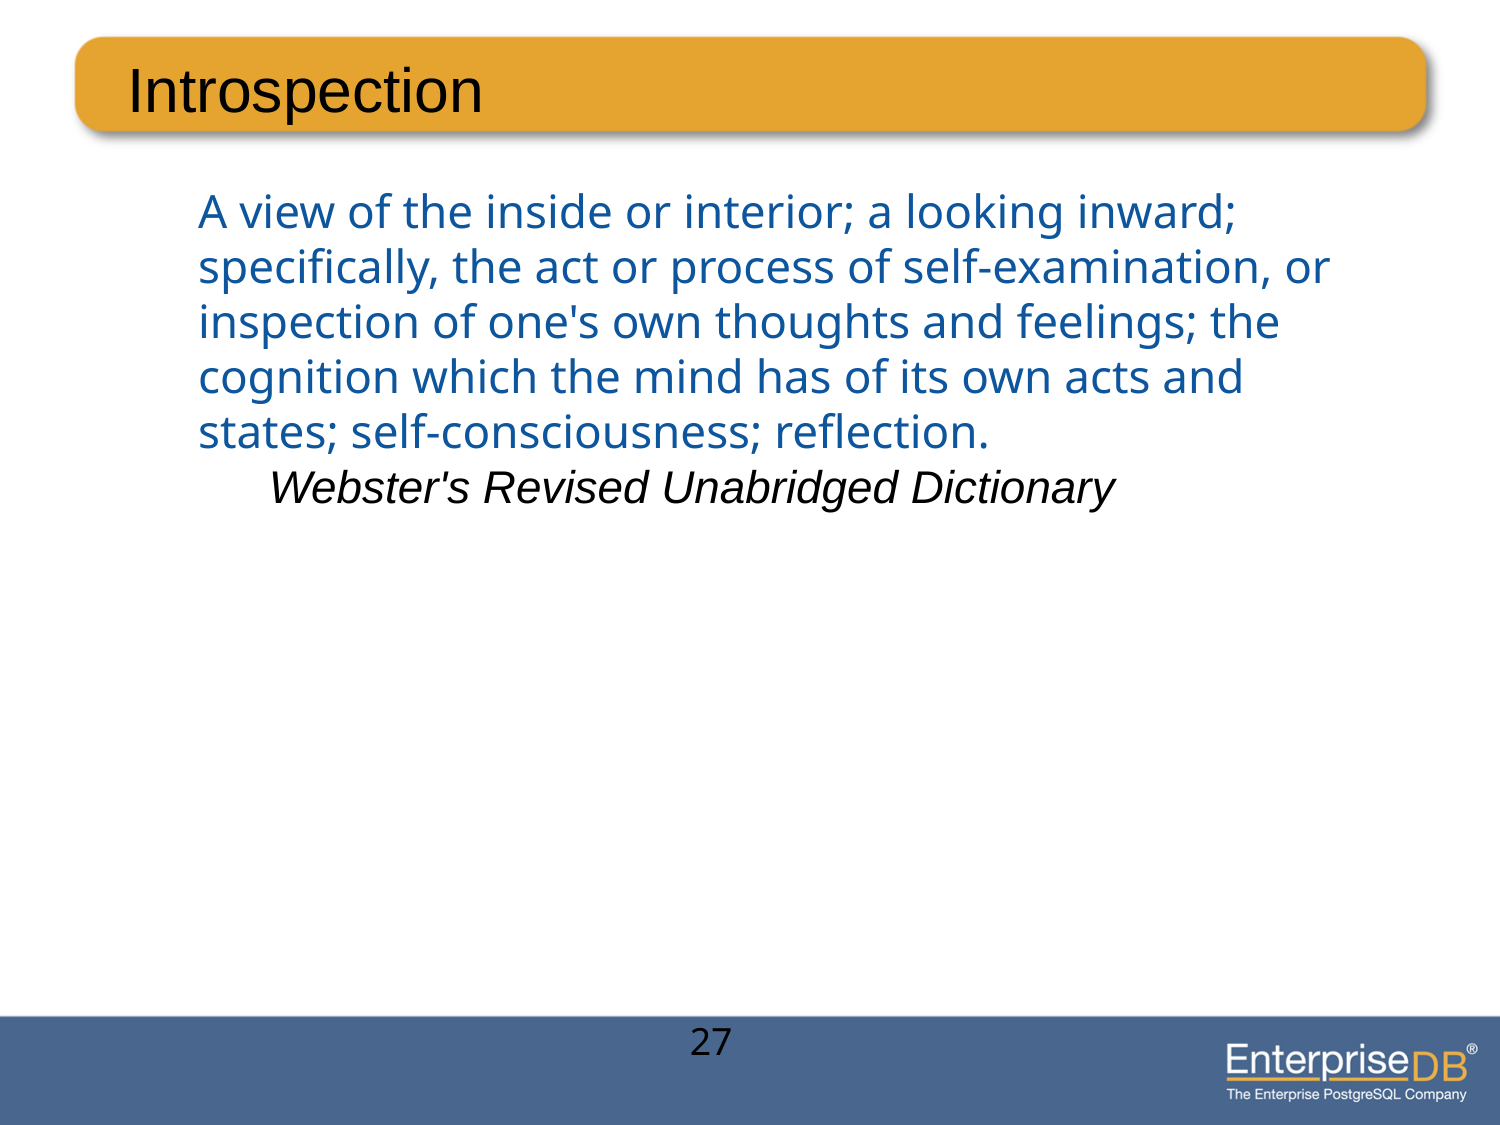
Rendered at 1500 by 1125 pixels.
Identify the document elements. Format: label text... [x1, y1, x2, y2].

title Introspection [112, 37, 1388, 138]
slide_number <number> [675, 1010, 825, 1125]
list A view of the inside or interior; a looking inward; specifically, the act or process of self-examination, or inspection of one's own thoughts and feelings; the cognition which the mind has of its own acts and states; self-consciousness; reflection. Webster's Revised Unabridged Dictionary [112, 174, 1388, 963]
picture [0, 0, 1500, 1125]
